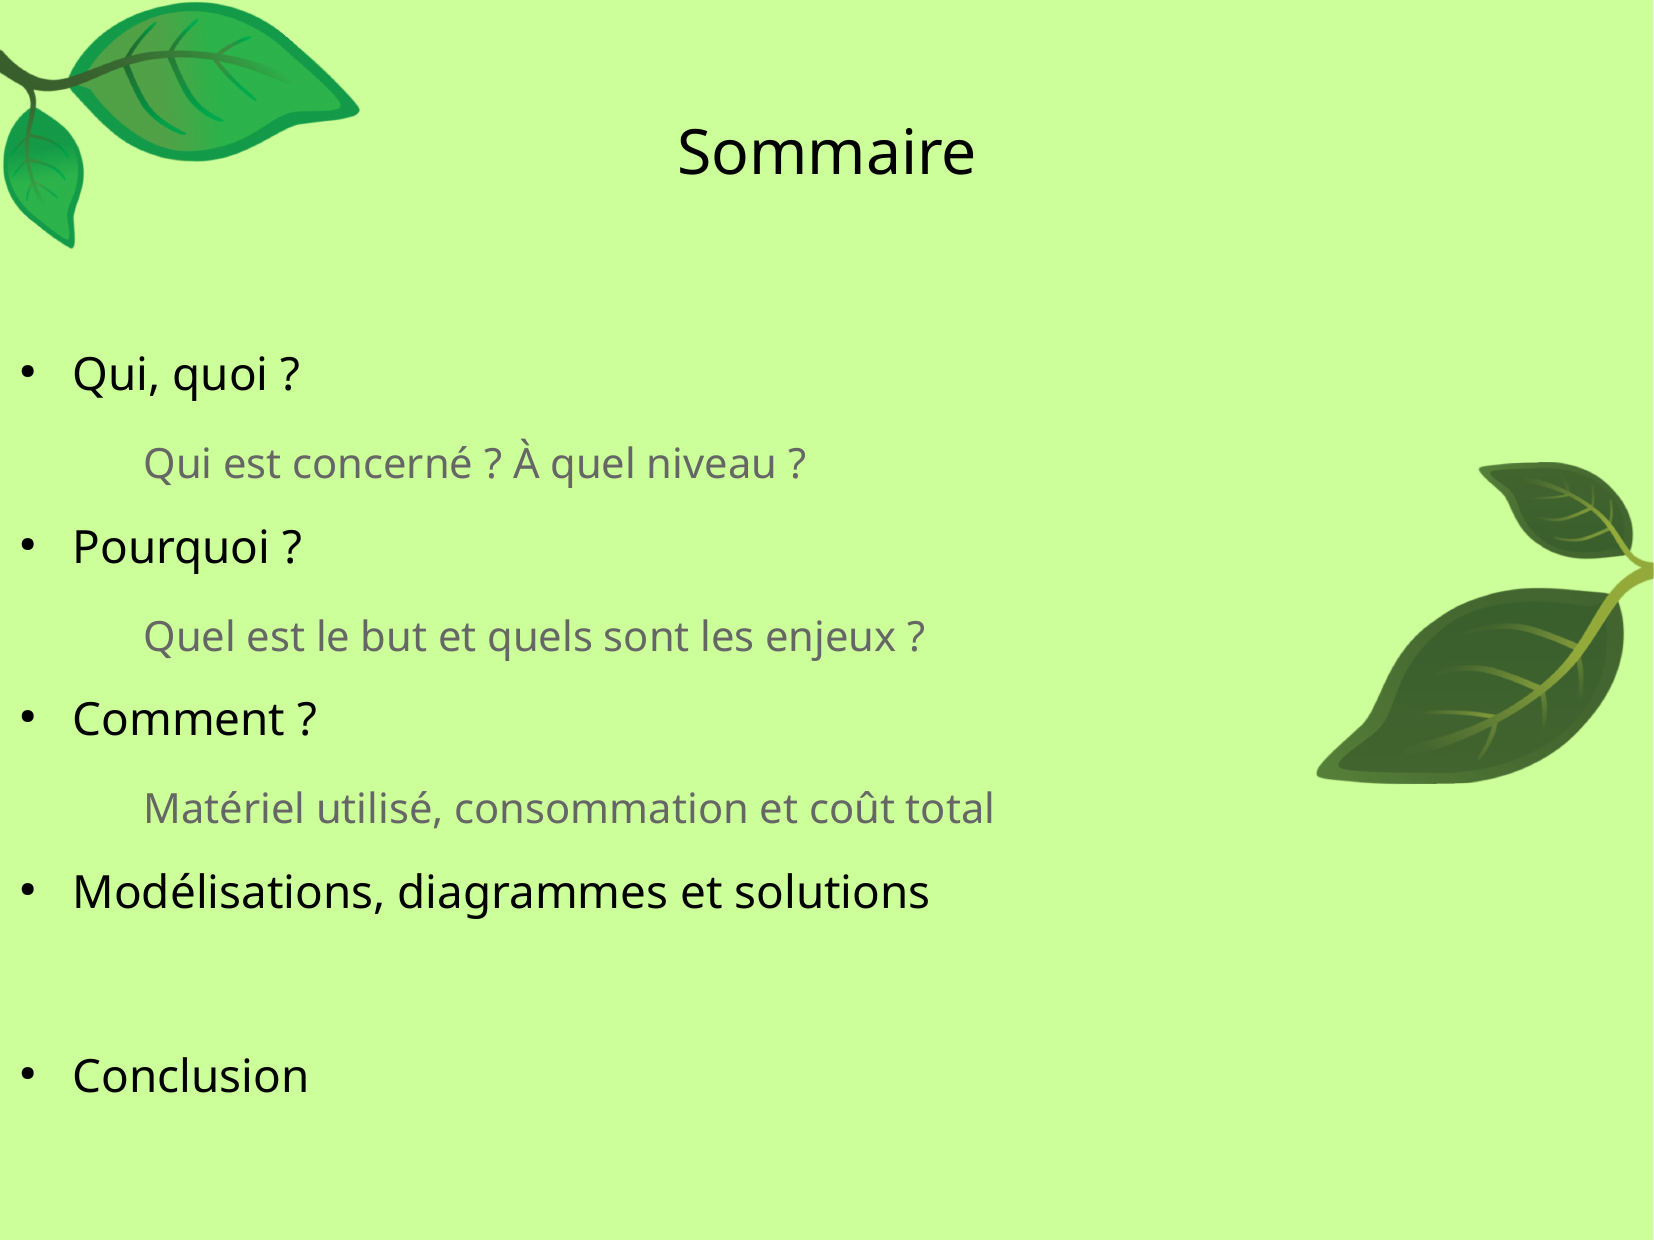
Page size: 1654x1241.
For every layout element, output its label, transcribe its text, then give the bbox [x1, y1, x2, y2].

title Sommaire [241, 46, 1534, 254]
picture [1441, 460, 1654, 784]
picture [0, 0, 366, 318]
list Qui, quoi ? Qui est concerné ? À quel niveau ? Pourquoi ? Quel est le but et quels sont les enjeux ? Comment ? Matériel utilisé, consommation et coût total Modélisations, diagrammes et solutions Conclusion [1, 318, 1441, 1129]
